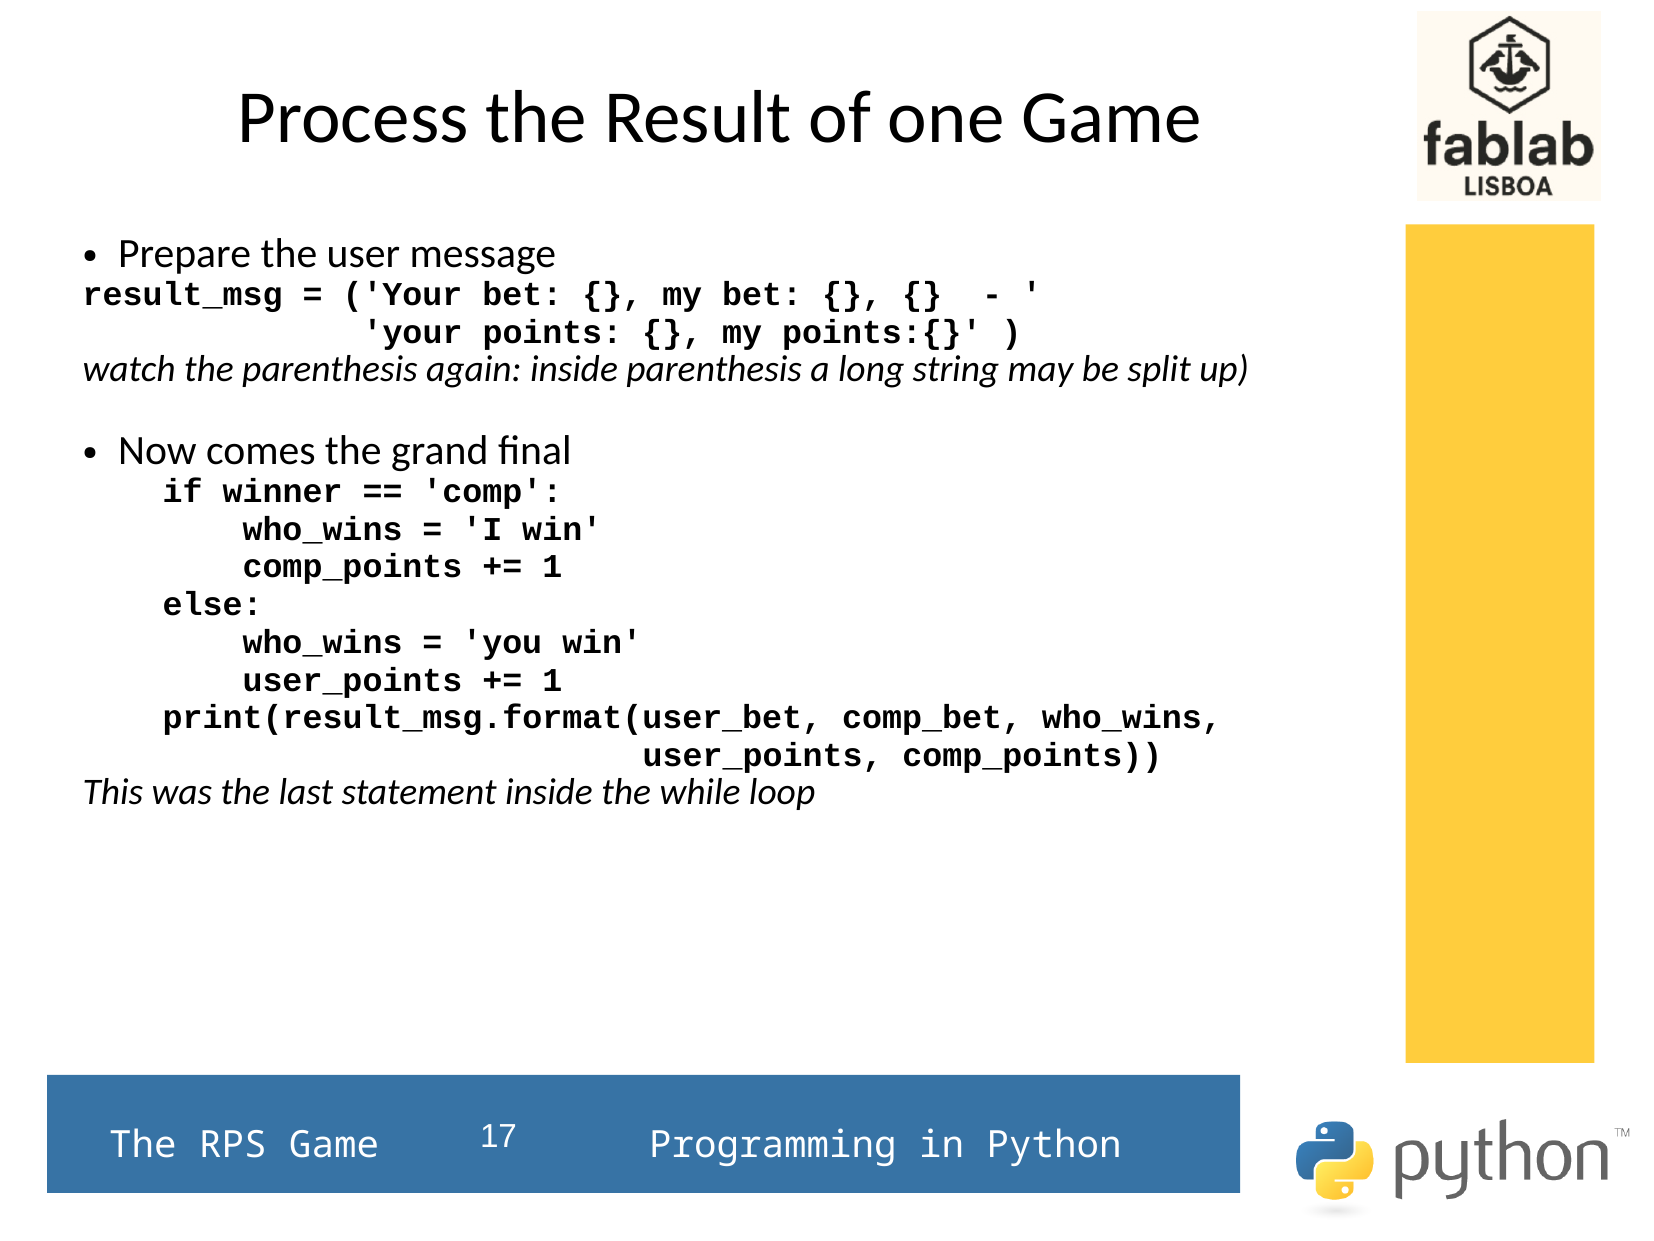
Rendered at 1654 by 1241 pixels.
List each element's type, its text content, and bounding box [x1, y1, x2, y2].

text_box [47, 1074, 1241, 1193]
title Process the Result of one Game [82, 49, 1358, 198]
picture [1417, 11, 1601, 201]
text_box The RPS Game Programming in Python [94, 1110, 1182, 1213]
text_box [1405, 224, 1595, 1063]
subtitle Prepare the user message result_msg = ('Your bet: {}, my bet: {}, {} - ' 'your points: {}, my points:{}' ) watch the parenthesis again: inside parenthesis a long string may be split up) Now comes the grand final if winner == 'comp': who_wins = 'I win' comp_points += 1 else: who_wins = 'you win' user_points += 1 print(result_msg.format(user_bet, comp_bet, who_wins, user_points, comp_points)) This was the last statement inside the while loop [82, 236, 1405, 1034]
picture [1240, 1098, 1654, 1241]
